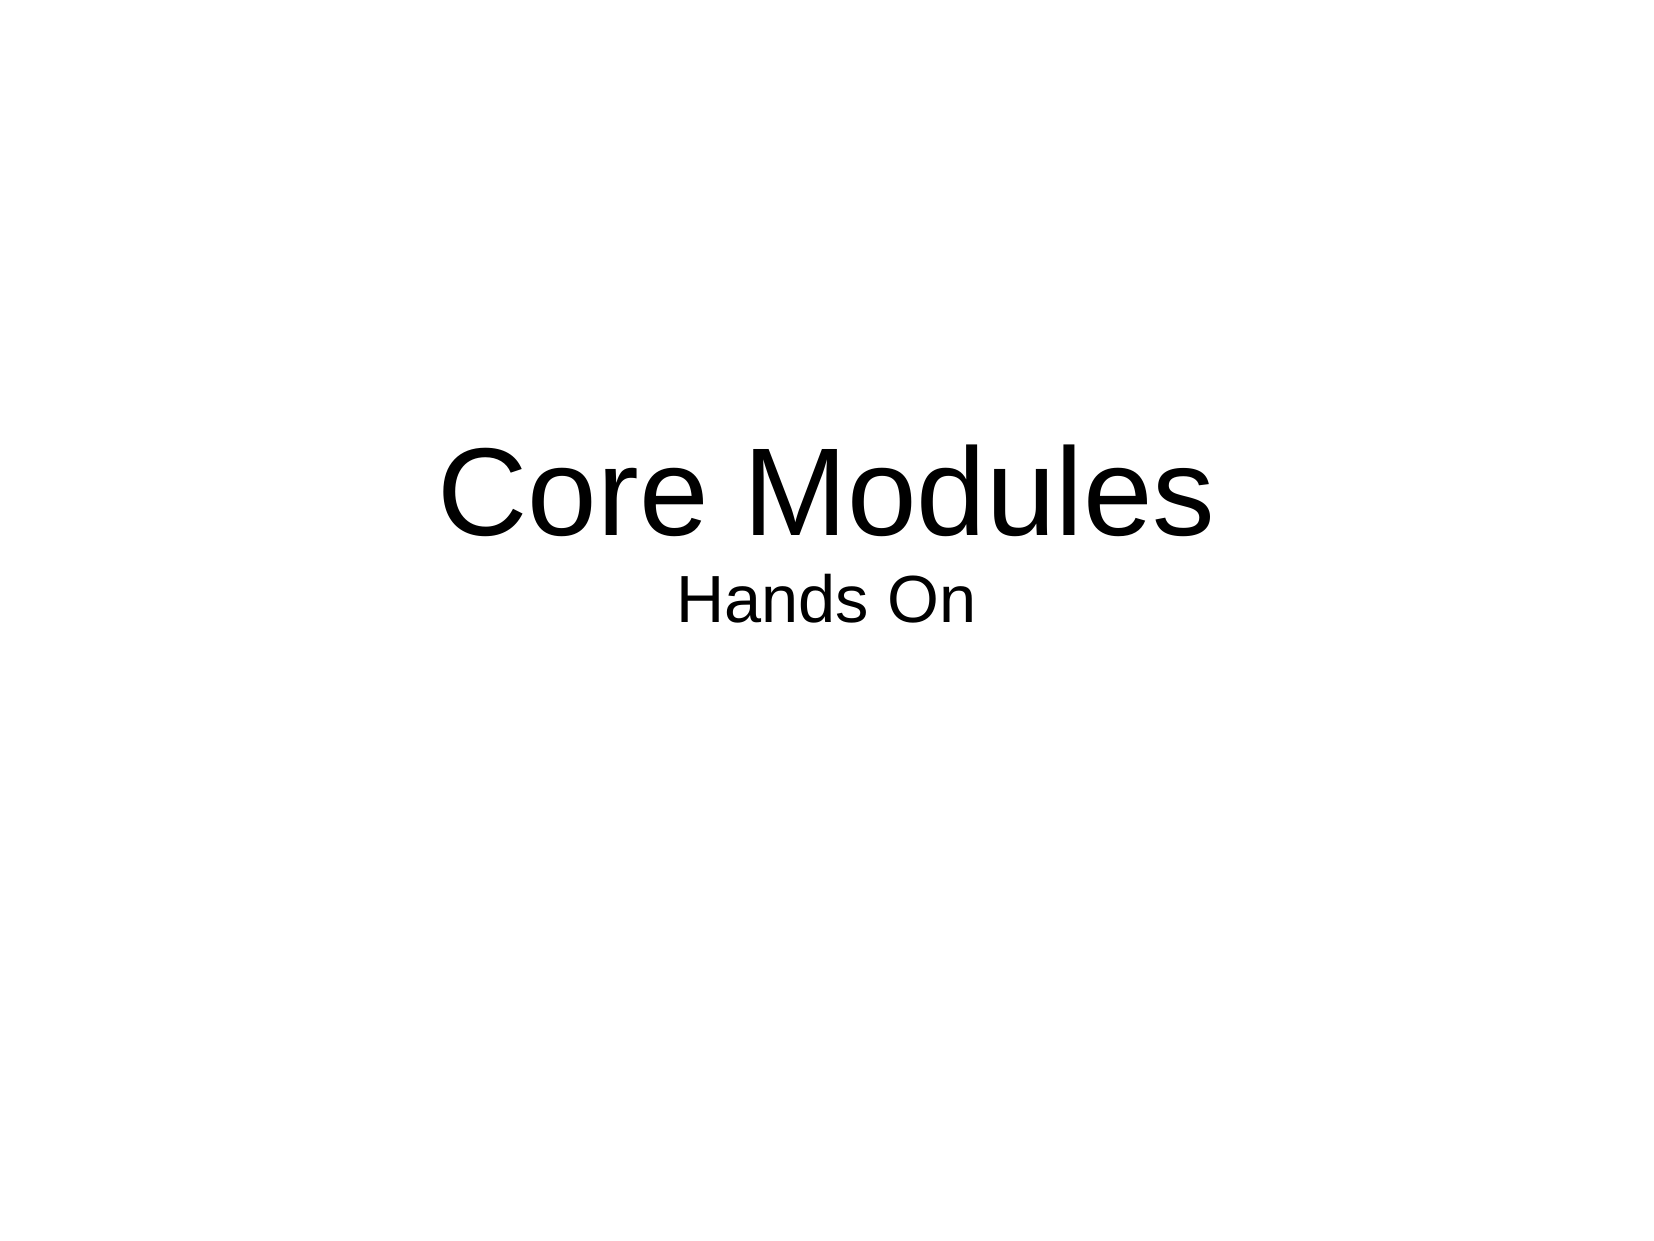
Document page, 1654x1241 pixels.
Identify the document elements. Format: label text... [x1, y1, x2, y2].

subtitle Core Modules Hands On [82, 49, 1571, 1010]
